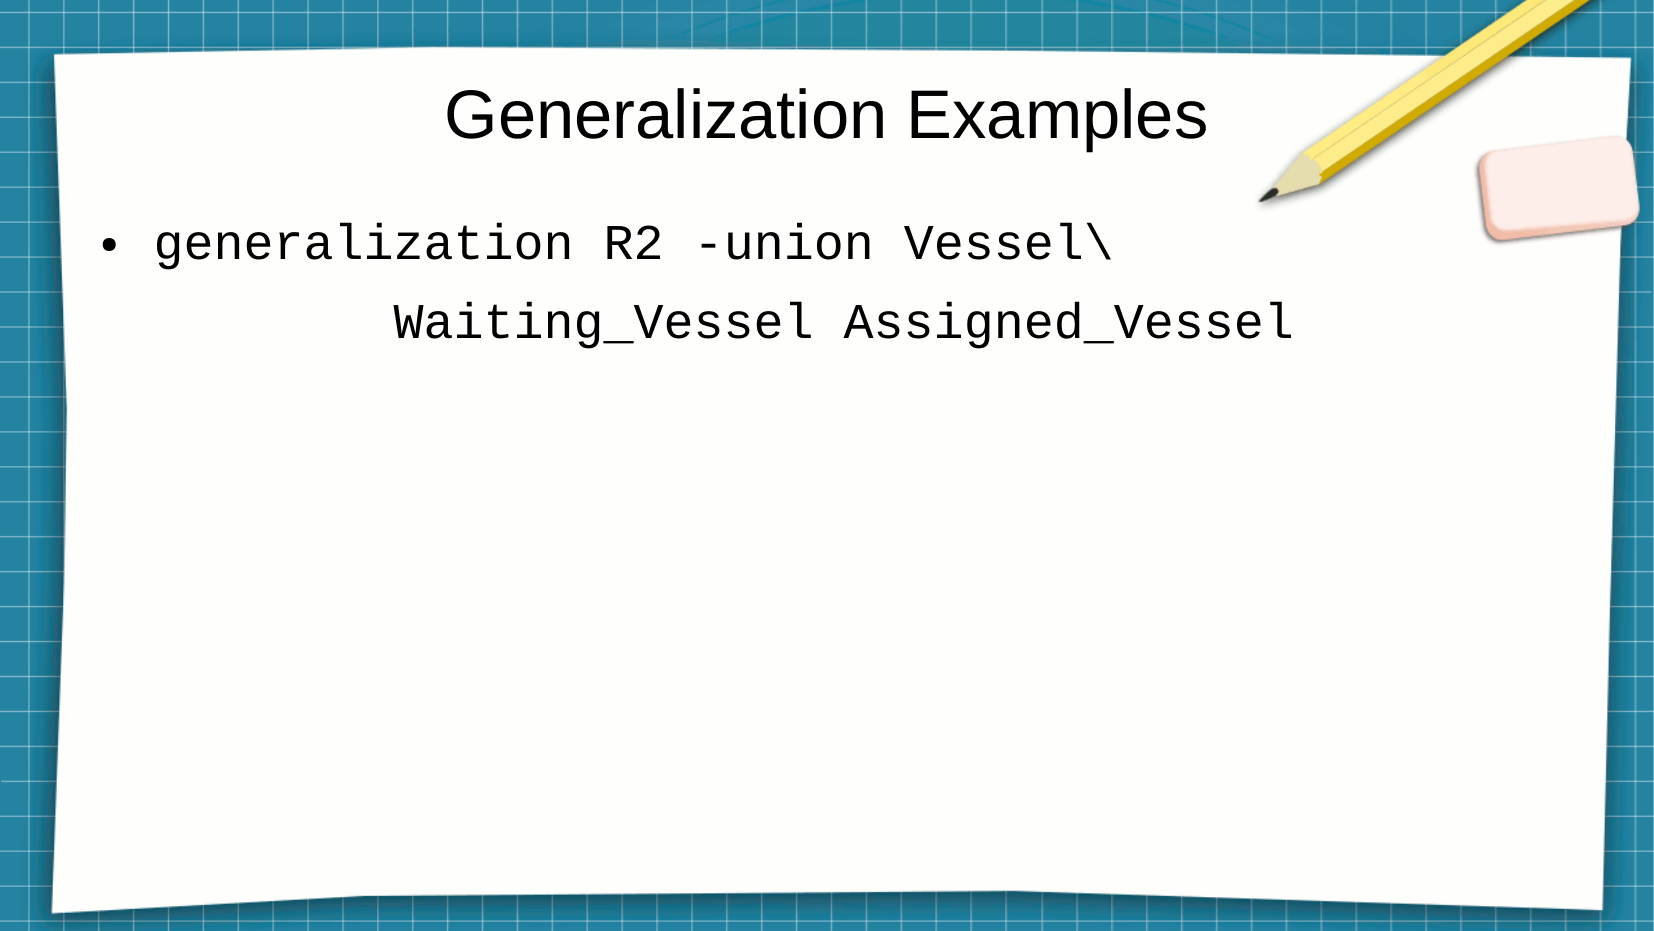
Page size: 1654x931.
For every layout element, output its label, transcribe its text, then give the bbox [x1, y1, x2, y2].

title Generalization Examples [82, 37, 1571, 193]
list generalization R2 -union Vessel\ Waiting_Vessel Assigned_Vessel [82, 217, 1571, 758]
picture [0, 0, 1654, 931]
